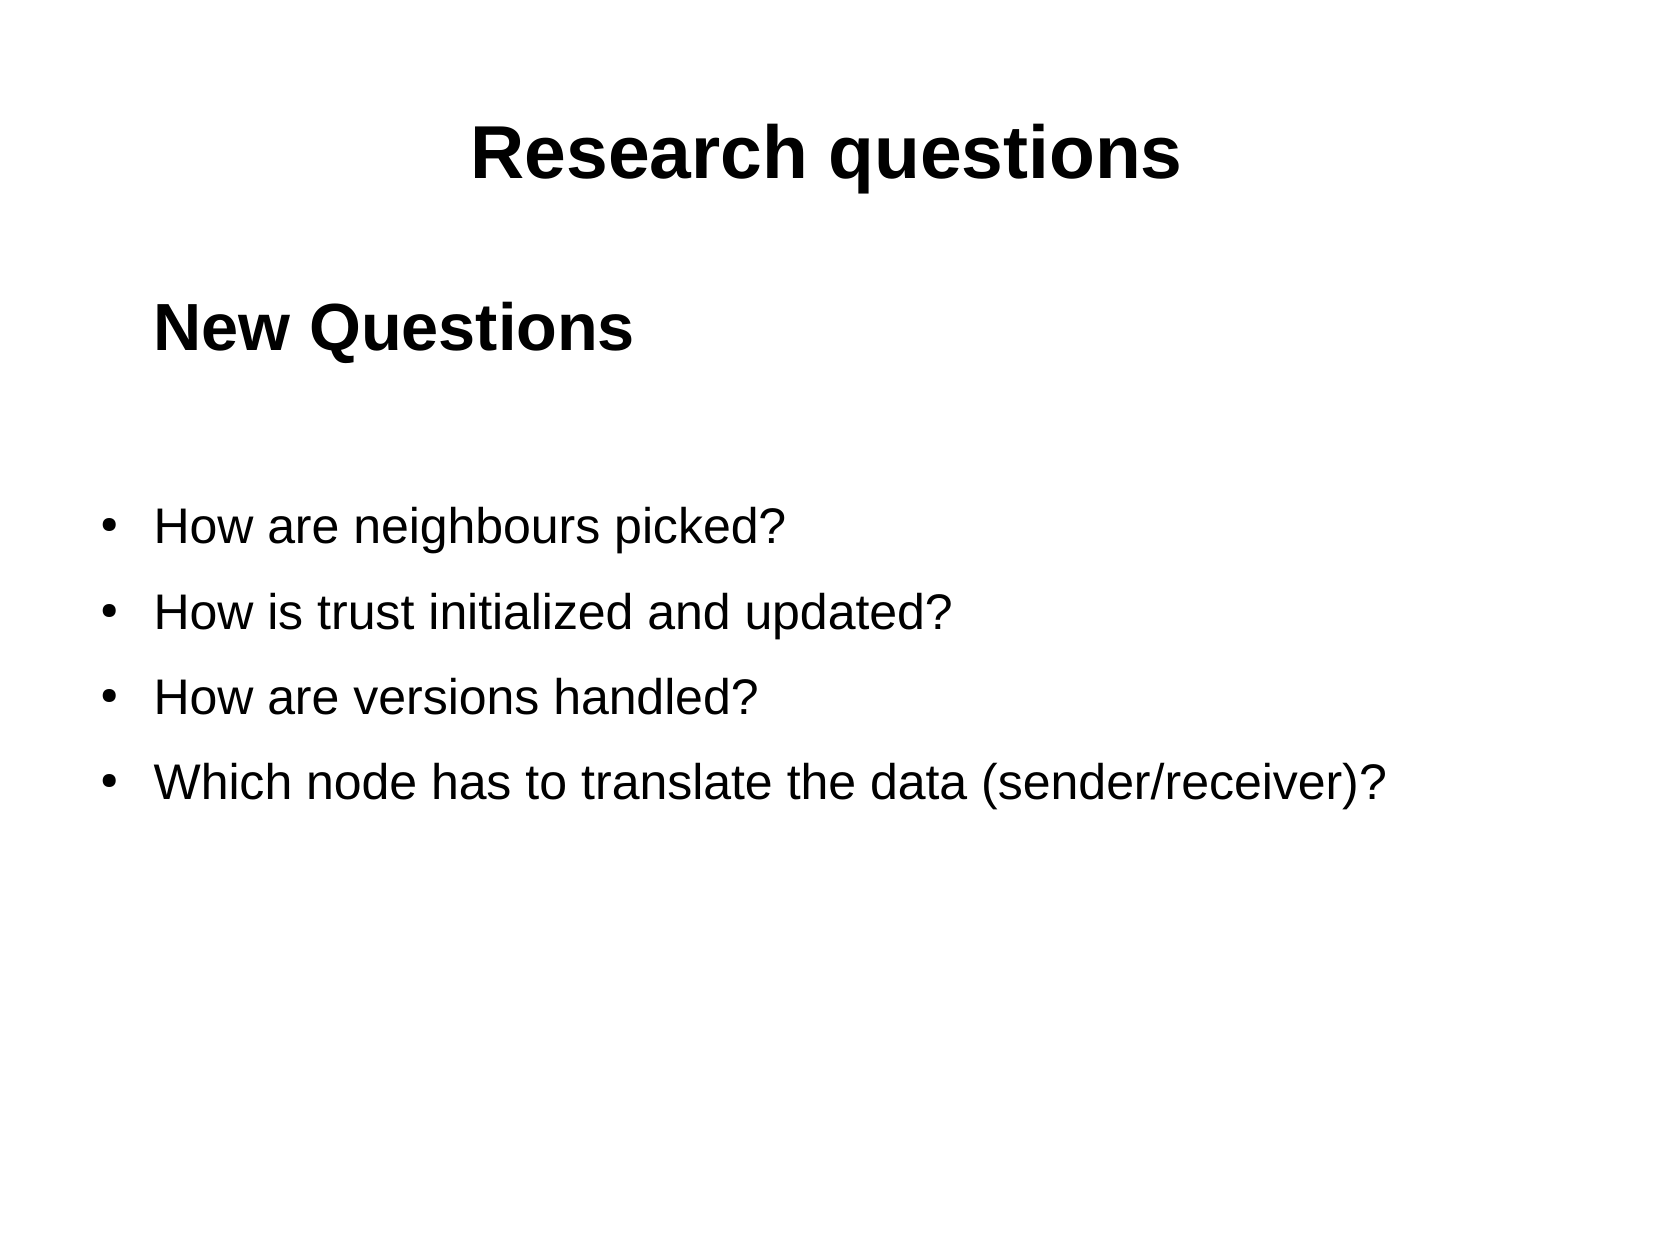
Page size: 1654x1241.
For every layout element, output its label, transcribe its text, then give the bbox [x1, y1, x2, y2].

list New Questions How are neighbours picked? How is trust initialized and updated? How are versions handled? Which node has to translate the data (sender/receiver)? [82, 290, 1571, 1109]
title Research questions [82, 49, 1571, 257]
